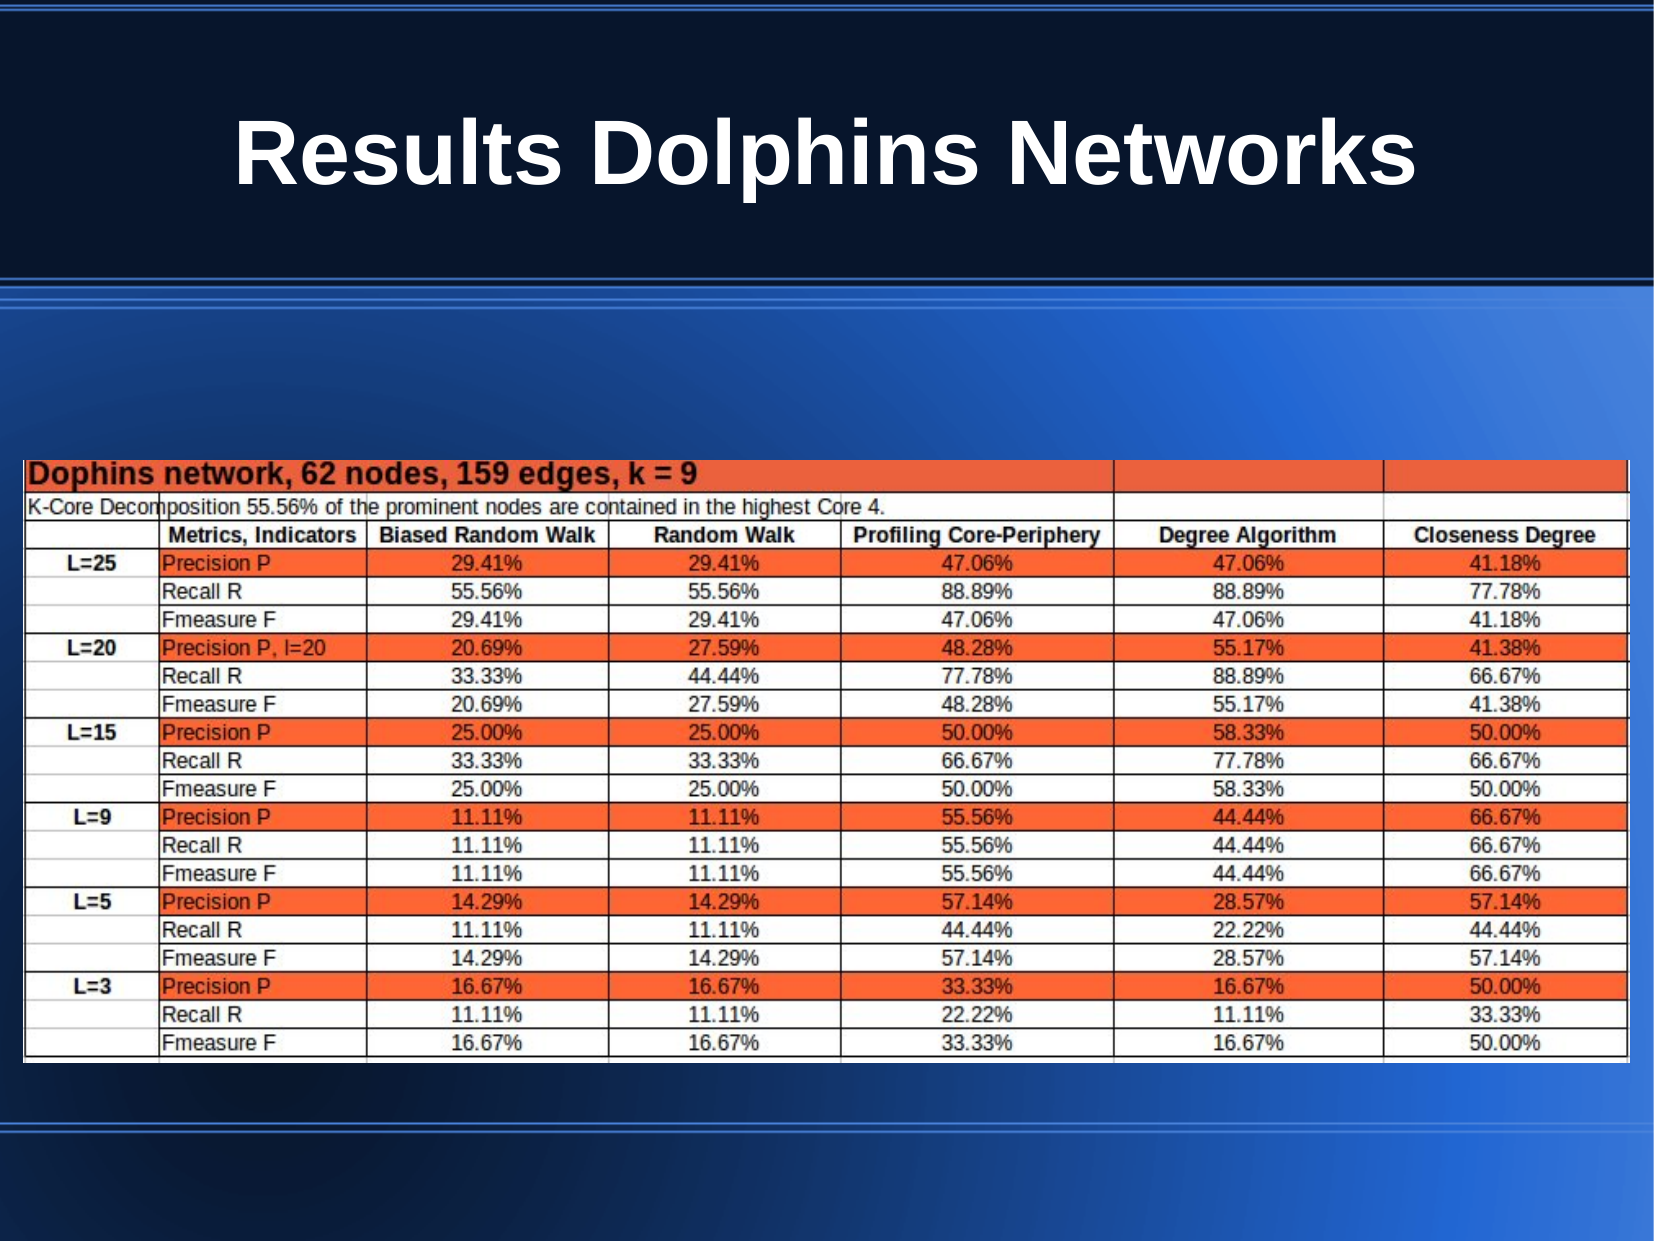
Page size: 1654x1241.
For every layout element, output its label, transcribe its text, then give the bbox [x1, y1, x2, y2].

picture [0, 0, 1654, 1241]
title Results Dolphins Networks [82, 49, 1571, 257]
